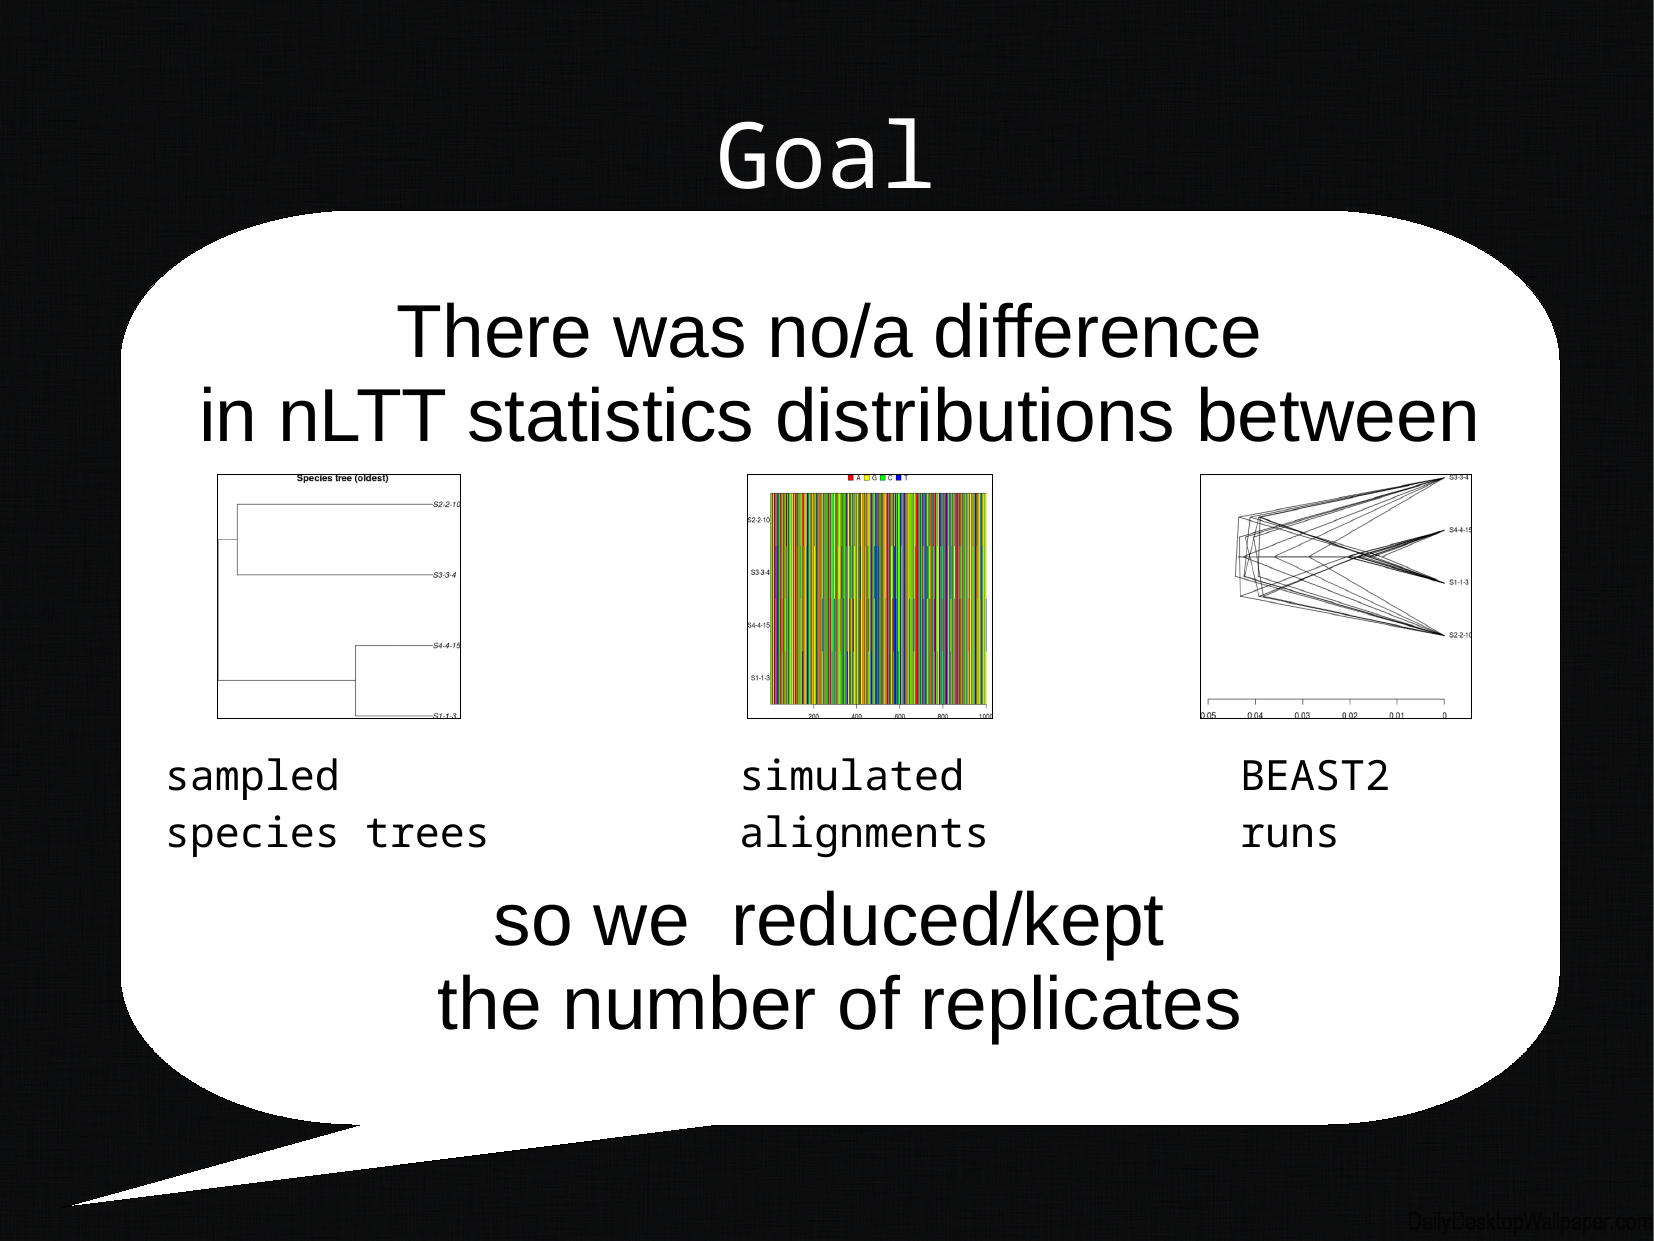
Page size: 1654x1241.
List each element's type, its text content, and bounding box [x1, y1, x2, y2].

text_box There was no/a difference in nLTT statistics distributions between so we reduced/kept the number of replicates [62, 210, 1561, 1208]
picture [0, 0, 1654, 1241]
text_box sampled species trees [150, 738, 529, 874]
title Goal [82, 49, 1571, 257]
text_box simulated alignments [724, 738, 1016, 871]
text_box BEAST2 runs [1225, 738, 1471, 871]
